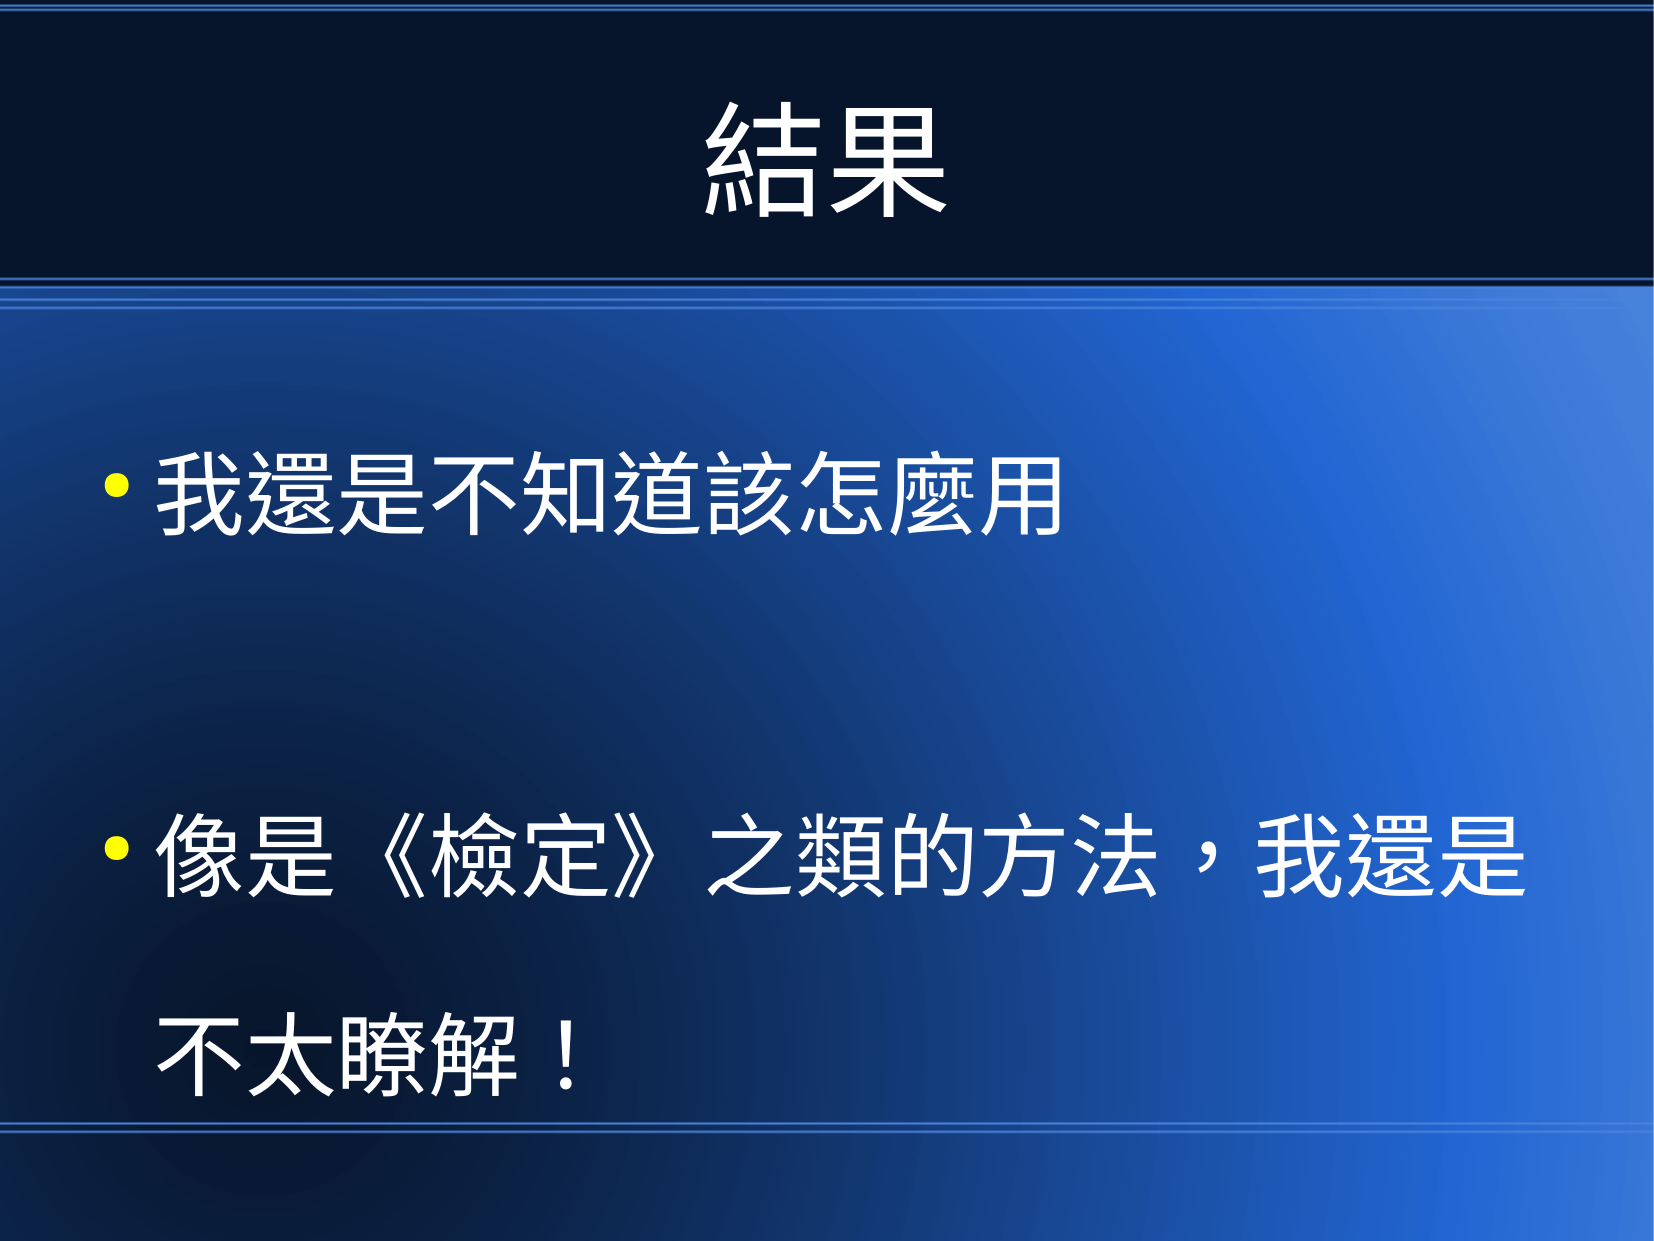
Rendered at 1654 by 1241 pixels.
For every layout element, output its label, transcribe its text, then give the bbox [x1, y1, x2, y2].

title 結果 [82, 49, 1571, 257]
picture [0, 0, 1654, 1241]
list 我還是不知道該怎麼用 像是《檢定》之類的方法，我還是不太瞭解！ [82, 355, 1571, 1241]
